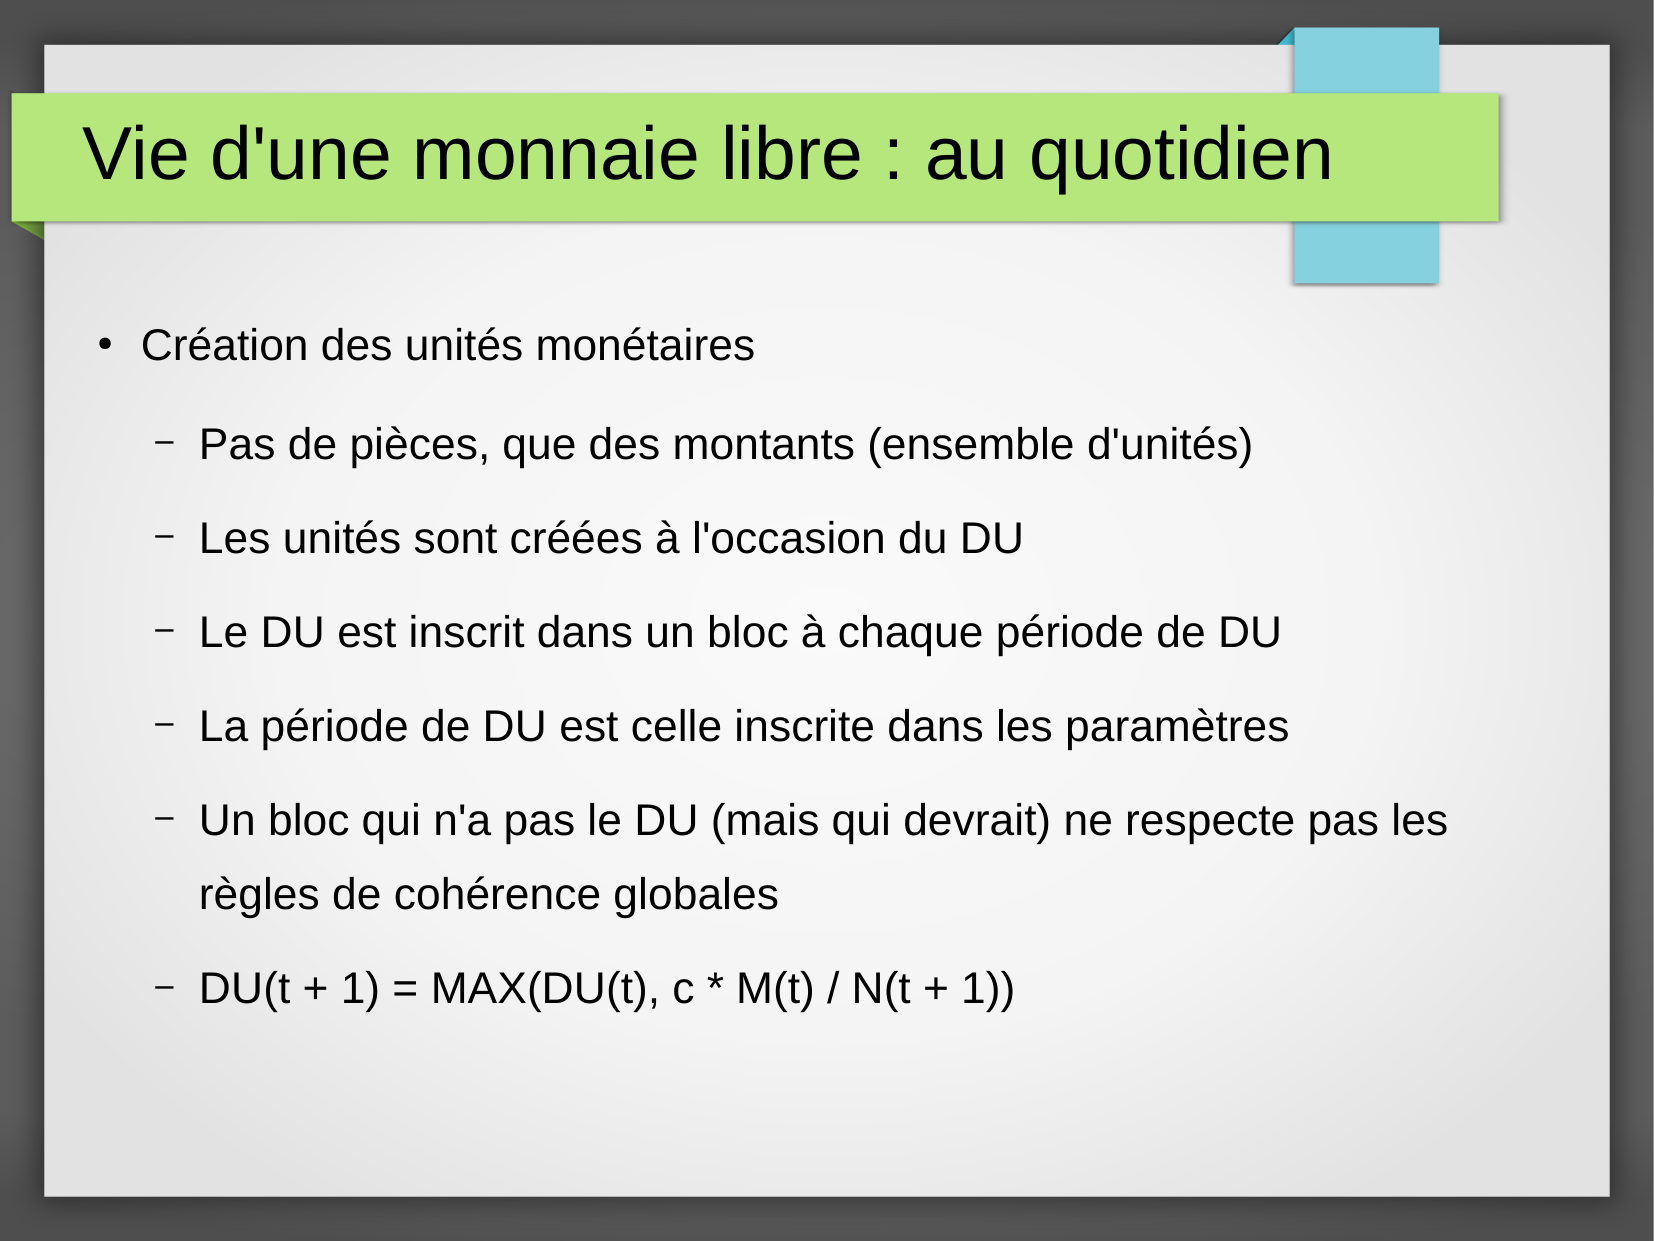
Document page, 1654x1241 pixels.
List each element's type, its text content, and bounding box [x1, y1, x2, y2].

list Création des unités monétaires Pas de pièces, que des montants (ensemble d'unités) Les unités sont créées à l'occasion du DU Le DU est inscrit dans un bloc à chaque période de DU La période de DU est celle inscrite dans les paramètres Un bloc qui n'a pas le DU (mais qui devrait) ne respecte pas les règles de cohérence globales DU(t + 1) = MAX(DU(t), c * M(t) / N(t + 1)) [82, 295, 1571, 1015]
title Vie d'une monnaie libre : au quotidien [82, 94, 1477, 213]
picture [0, 0, 1654, 1241]
